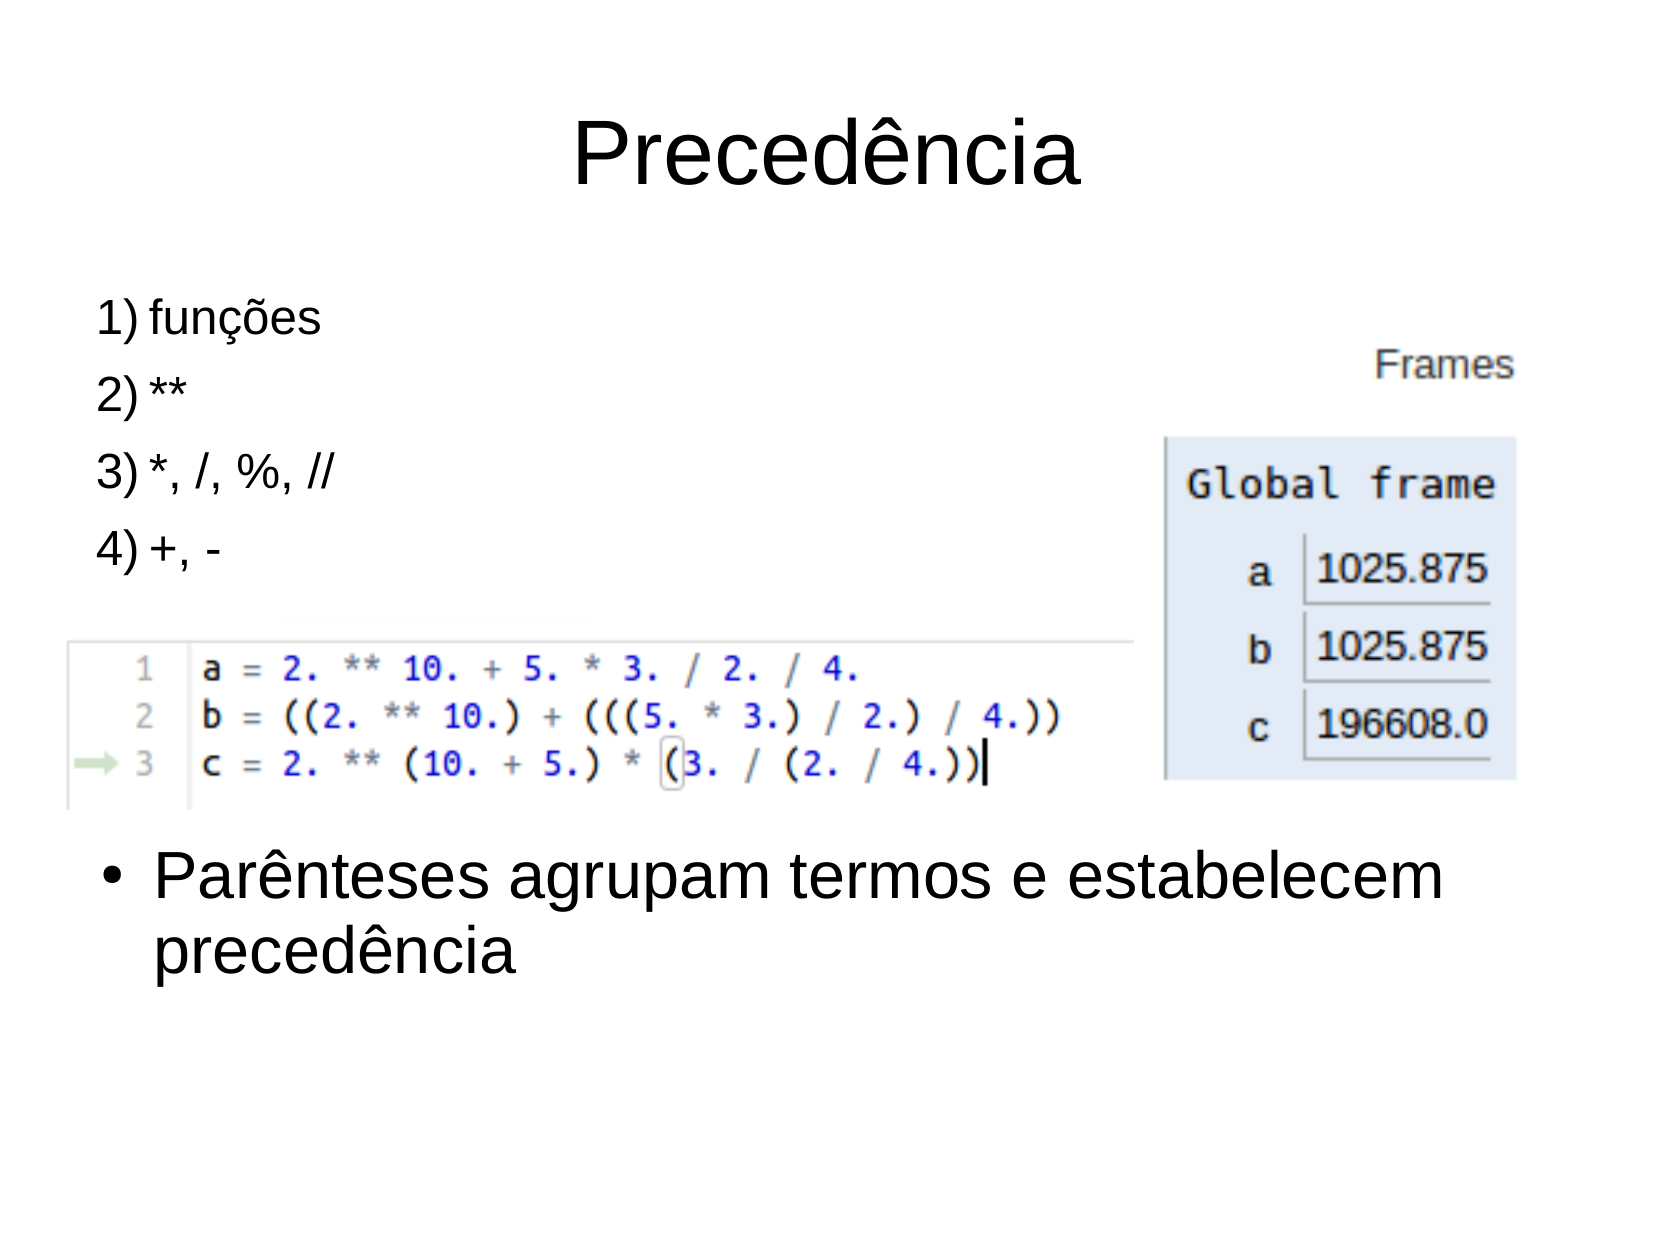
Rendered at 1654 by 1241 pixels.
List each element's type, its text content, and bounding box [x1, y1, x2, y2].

title Precedência [82, 49, 1571, 257]
picture [40, 579, 1550, 820]
list funções ** *, /, %, // +, - [82, 290, 1571, 579]
list Parênteses agrupam termos e estabelecem precedência [82, 838, 1571, 1241]
